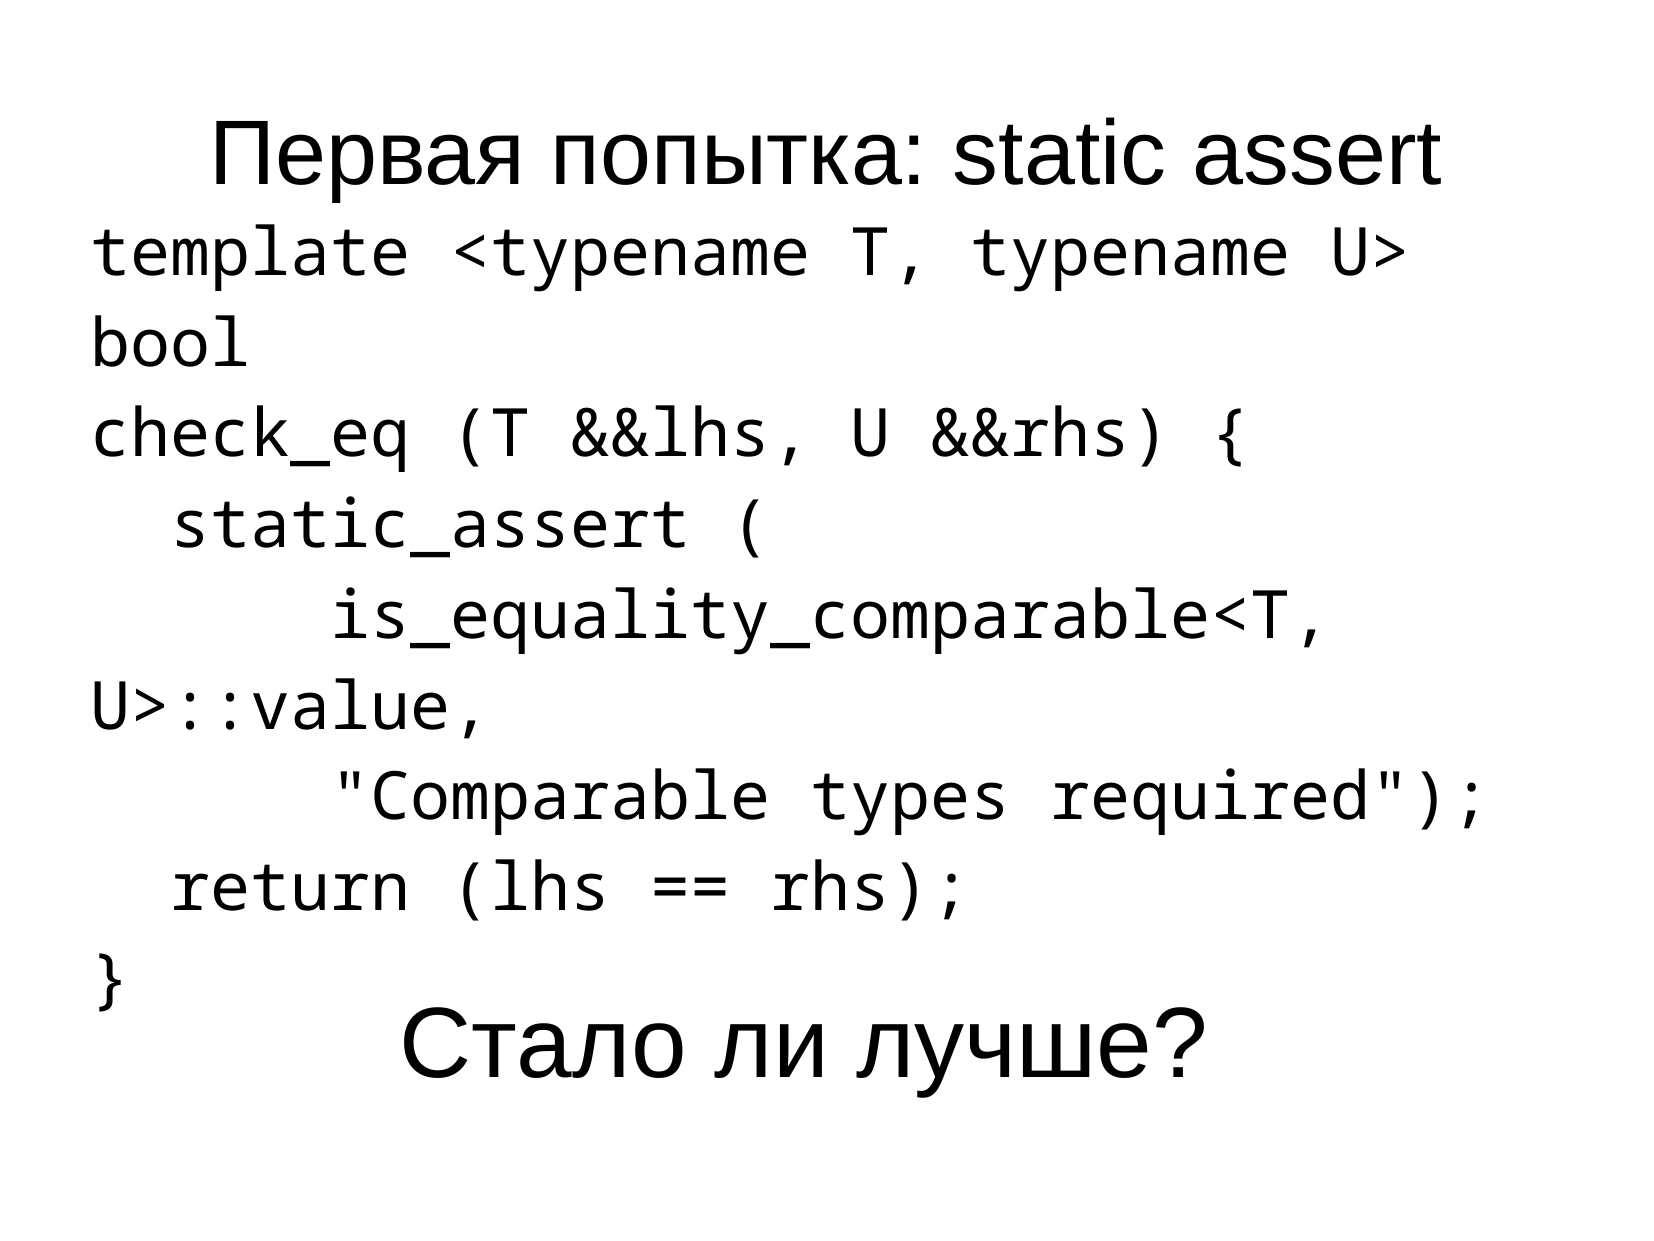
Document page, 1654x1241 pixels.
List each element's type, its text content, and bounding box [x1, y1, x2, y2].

text_box Стало ли лучше? [60, 900, 1549, 1186]
title Первая попытка: static assert [82, 49, 1571, 257]
subtitle template <typename T, typename U> bool check_eq (T &&lhs, U &&rhs) { static_assert ( is_equality_comparable<T, U>::value, "Comparable types required"); return (lhs == rhs); } [90, 300, 1579, 926]
